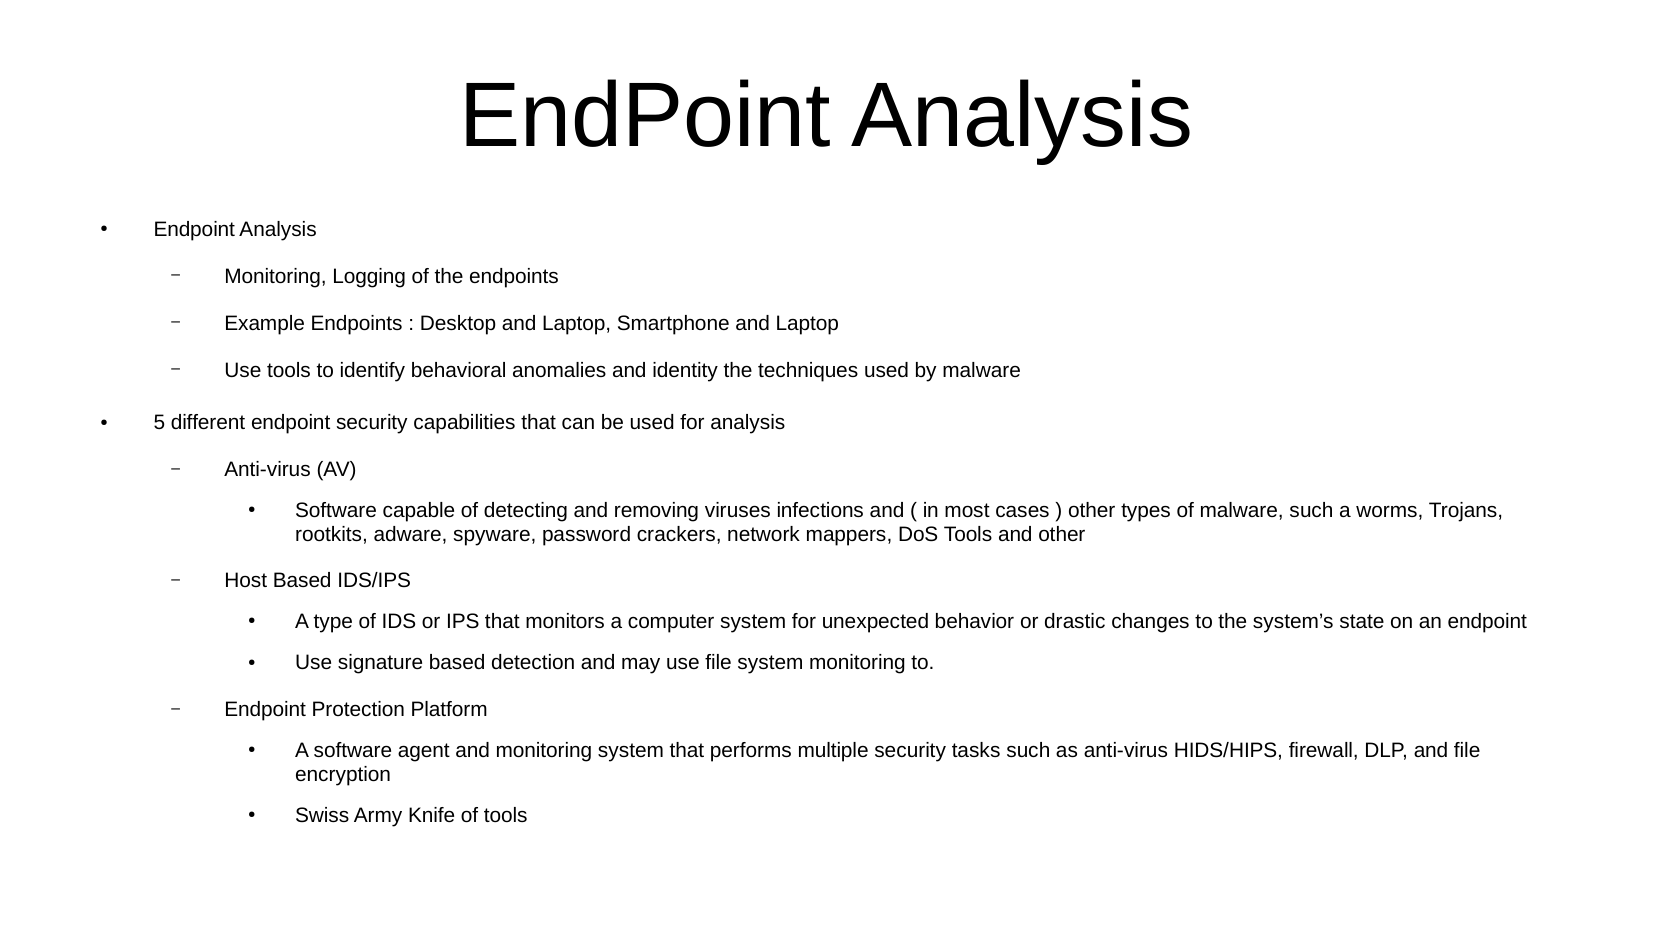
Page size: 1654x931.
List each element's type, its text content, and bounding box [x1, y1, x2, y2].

list Endpoint Analysis Monitoring, Logging of the endpoints Example Endpoints : Desktop and Laptop, Smartphone and Laptop Use tools to identify behavioral anomalies and identity the techniques used by malware 5 different endpoint security capabilities that can be used for analysis Anti-virus (AV) Software capable of detecting and removing viruses infections and ( in most cases ) other types of malware, such a worms, Trojans, rootkits, adware, spyware, password crackers, network mappers, DoS Tools and other Host Based IDS/IPS A type of IDS or IPS that monitors a computer system for unexpected behavior or drastic changes to the system’s state on an endpoint Use signature based detection and may use file system monitoring to. Endpoint Protection Platform A software agent and monitoring system that performs multiple security tasks such as anti-virus HIDS/HIPS, firewall, DLP, and file encryption Swiss Army Knife of tools [82, 217, 1571, 916]
title EndPoint Analysis [82, 37, 1571, 193]
